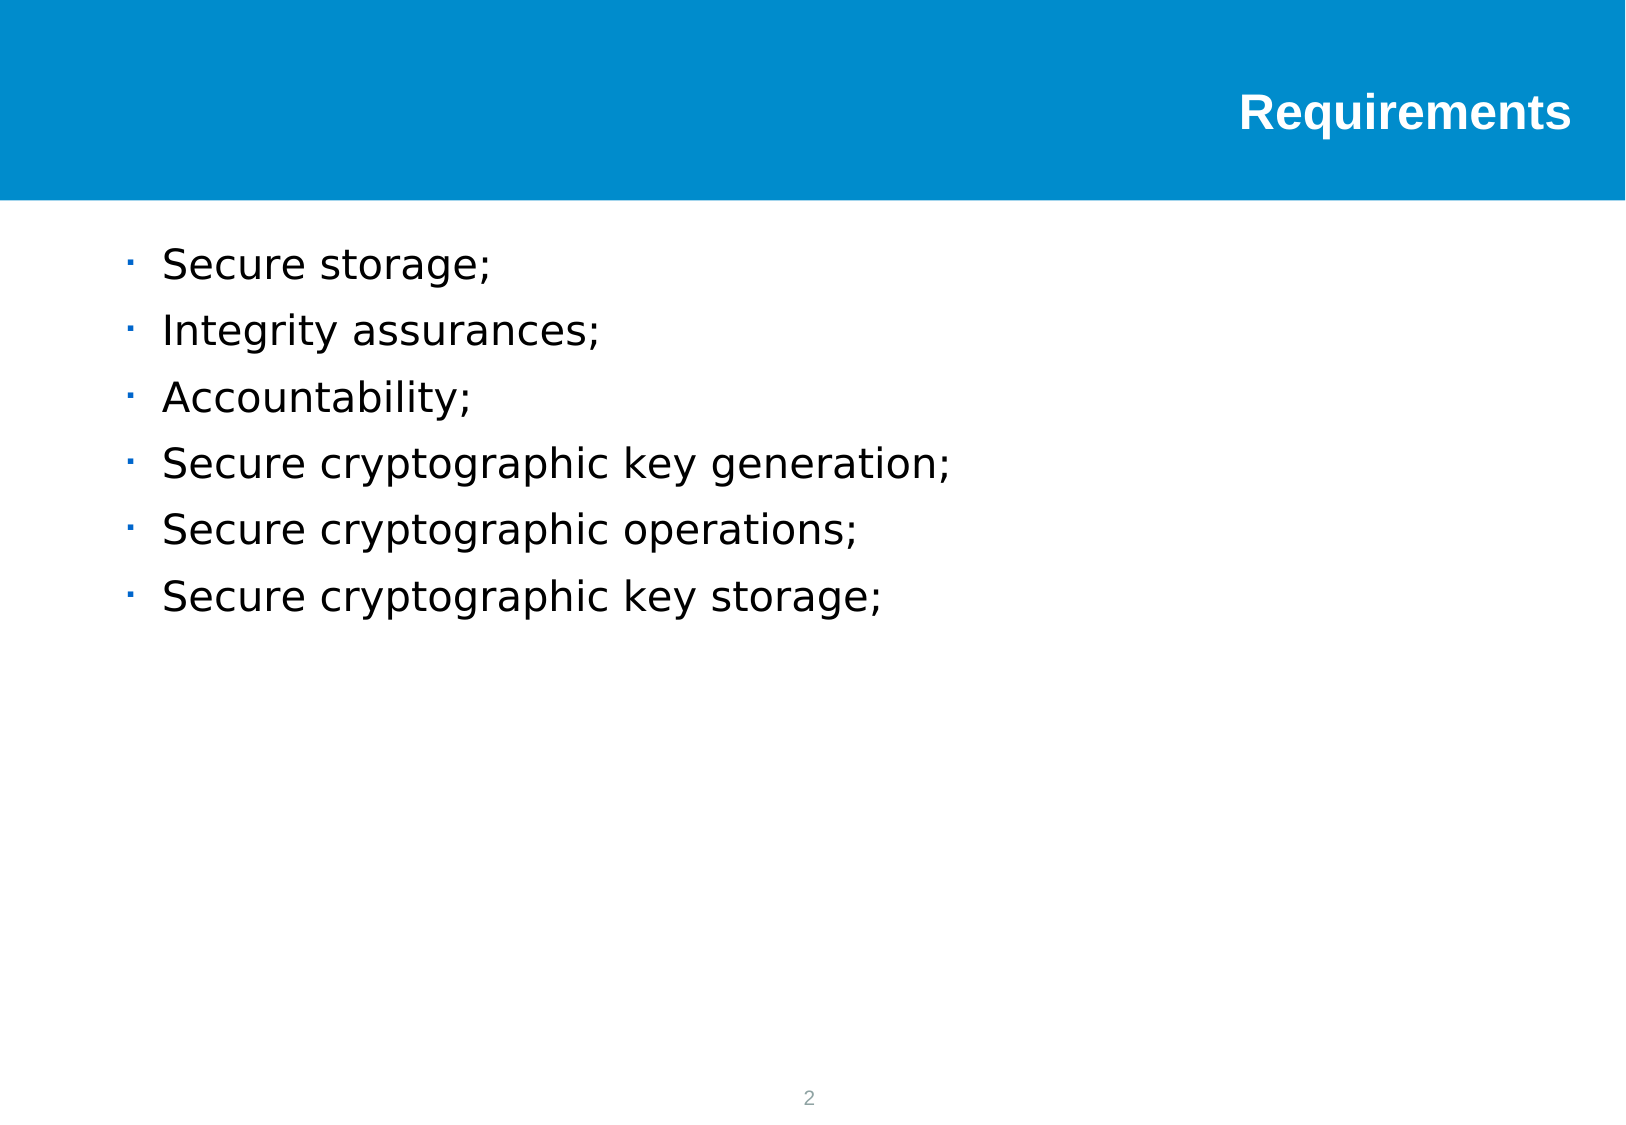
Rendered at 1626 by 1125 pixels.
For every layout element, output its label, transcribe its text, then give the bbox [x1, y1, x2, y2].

list Secure storage; Integrity assurances; Accountability; Secure cryptographic key generation; Secure cryptographic operations; Secure cryptographic key storage; [121, 240, 1572, 894]
title Requirements [121, 37, 1573, 188]
